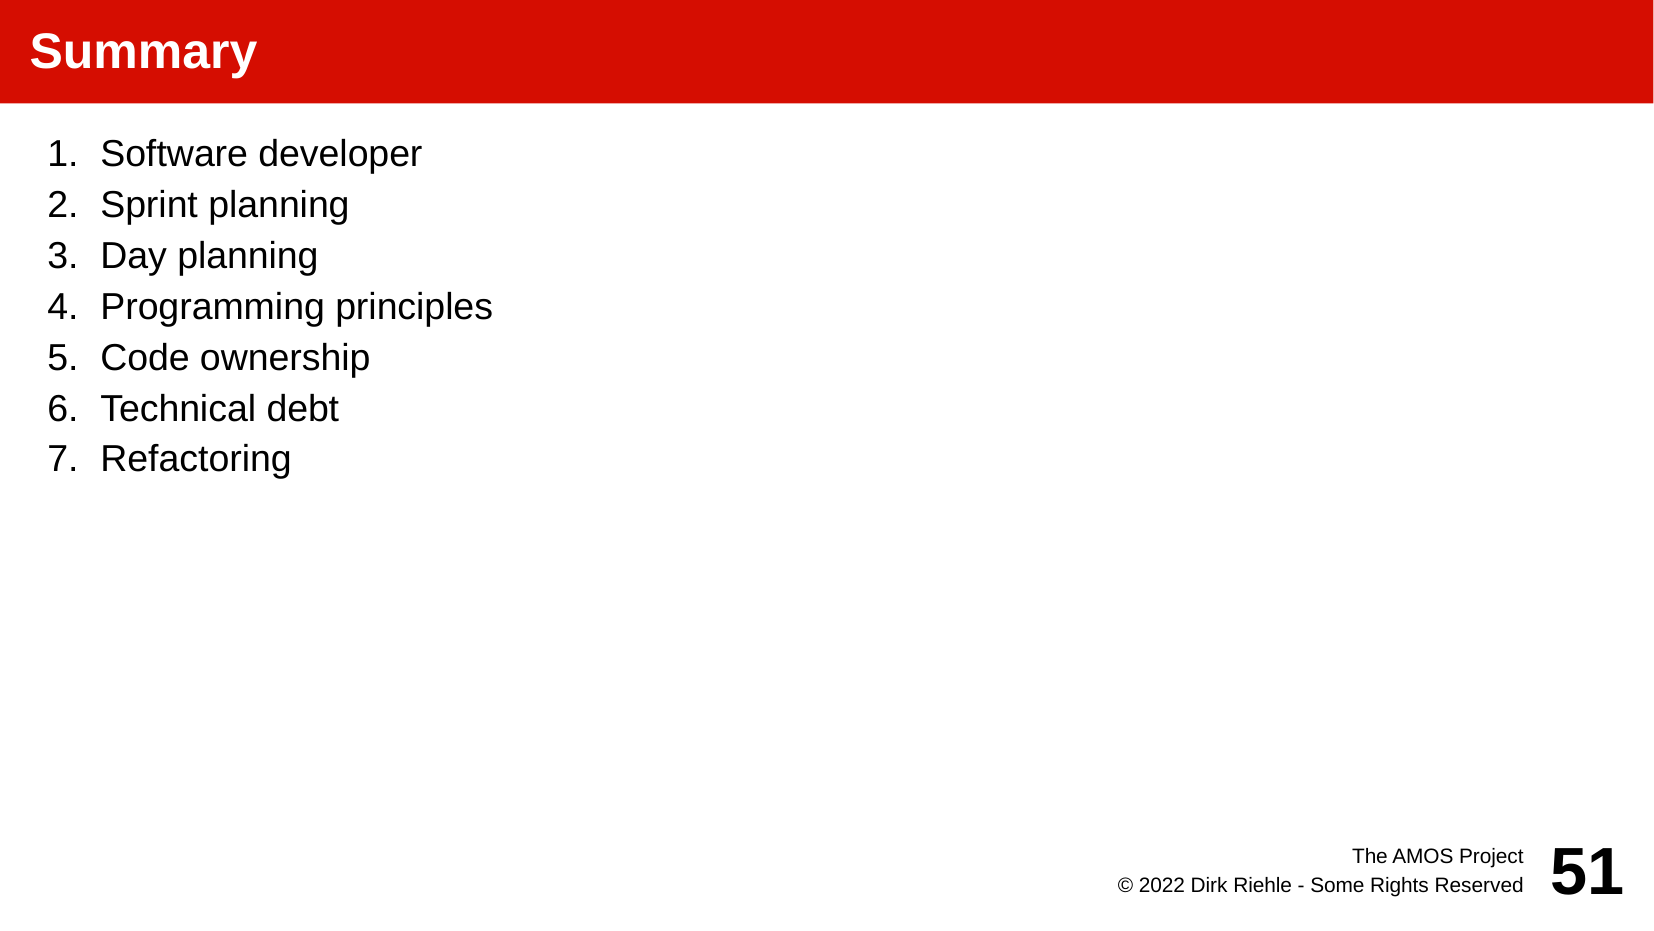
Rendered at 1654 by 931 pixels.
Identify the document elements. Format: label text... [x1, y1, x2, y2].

list Software developer Sprint planning Day planning Programming principles Code ownership Technical debt Refactoring [29, 132, 1625, 813]
title Summary [0, 0, 1654, 104]
